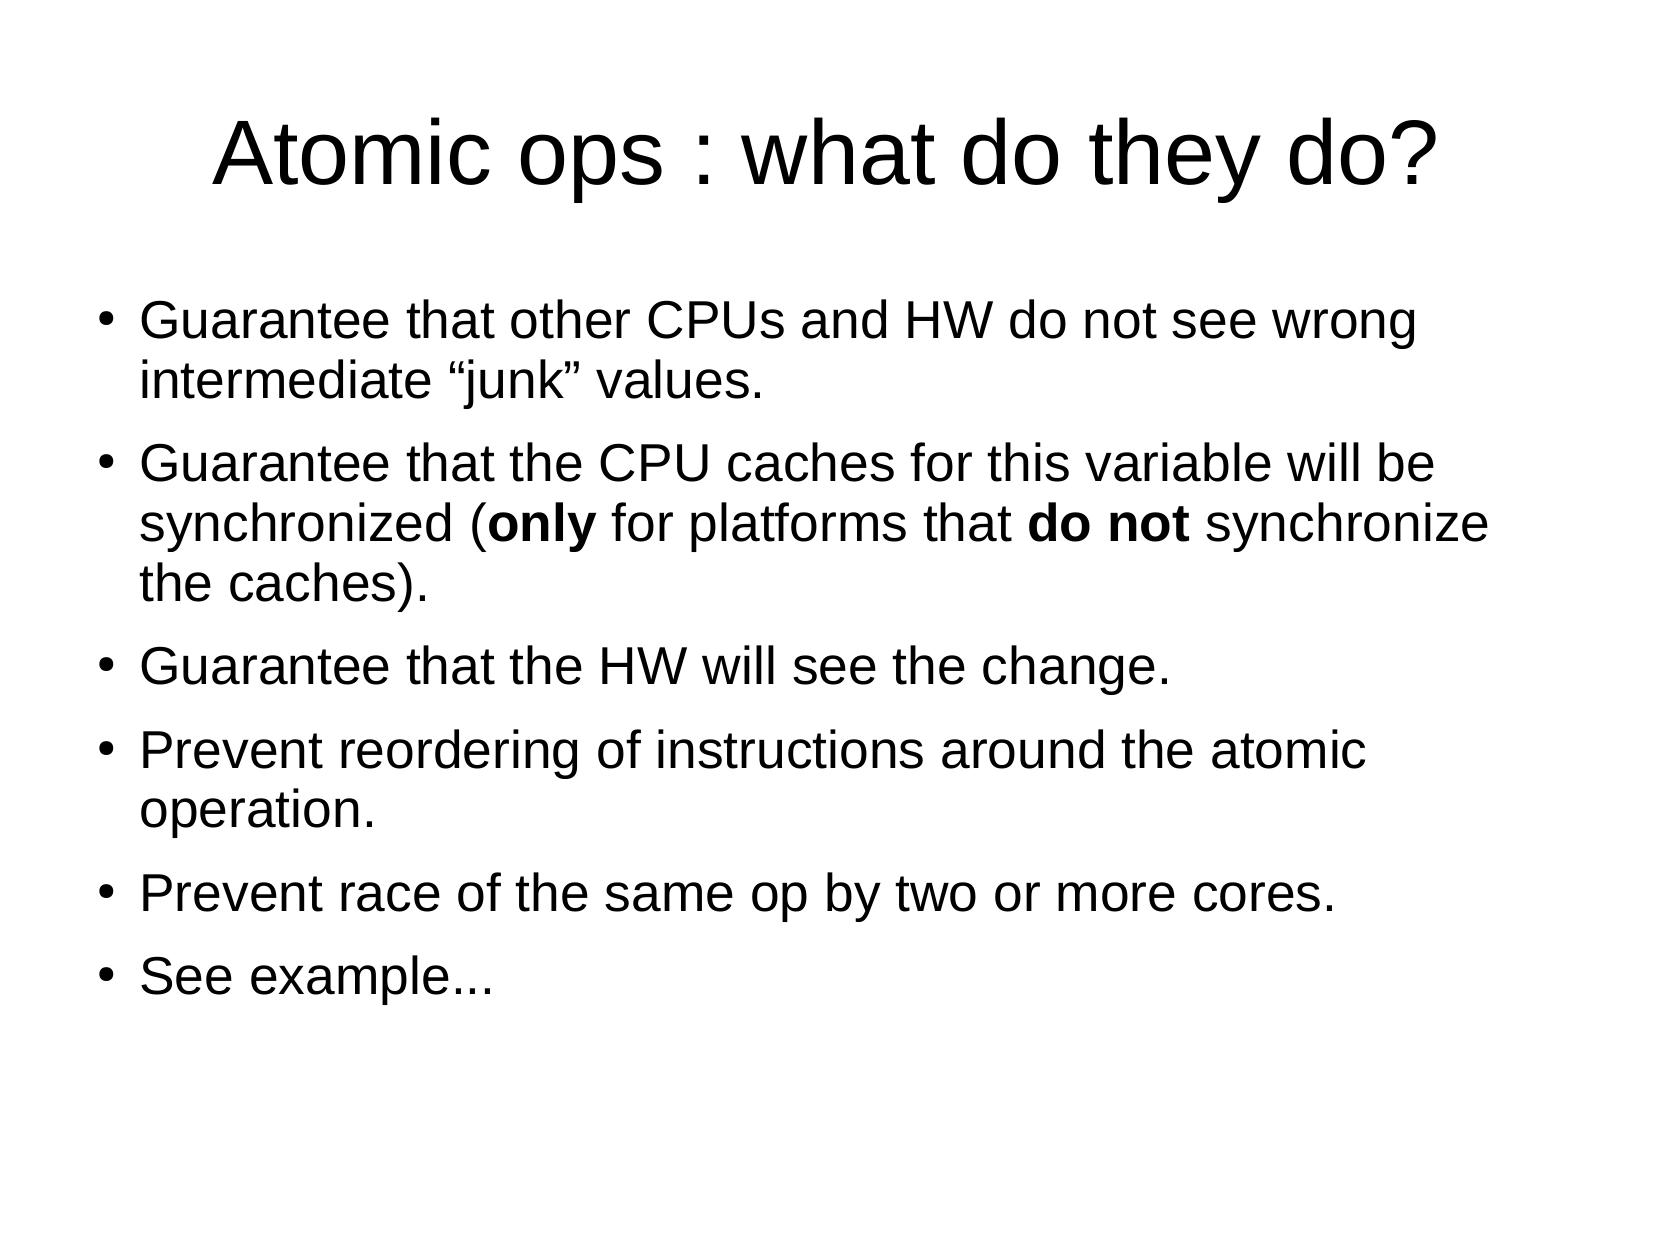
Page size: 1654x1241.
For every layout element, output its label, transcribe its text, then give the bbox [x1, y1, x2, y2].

list Guarantee that other CPUs and HW do not see wrong intermediate “junk” values. Guarantee that the CPU caches for this variable will be synchronized (only for platforms that do not synchronize the caches). Guarantee that the HW will see the change. Prevent reordering of instructions around the atomic operation. Prevent race of the same op by two or more cores. See example... [82, 290, 1571, 1010]
title Atomic ops : what do they do? [82, 49, 1571, 257]
